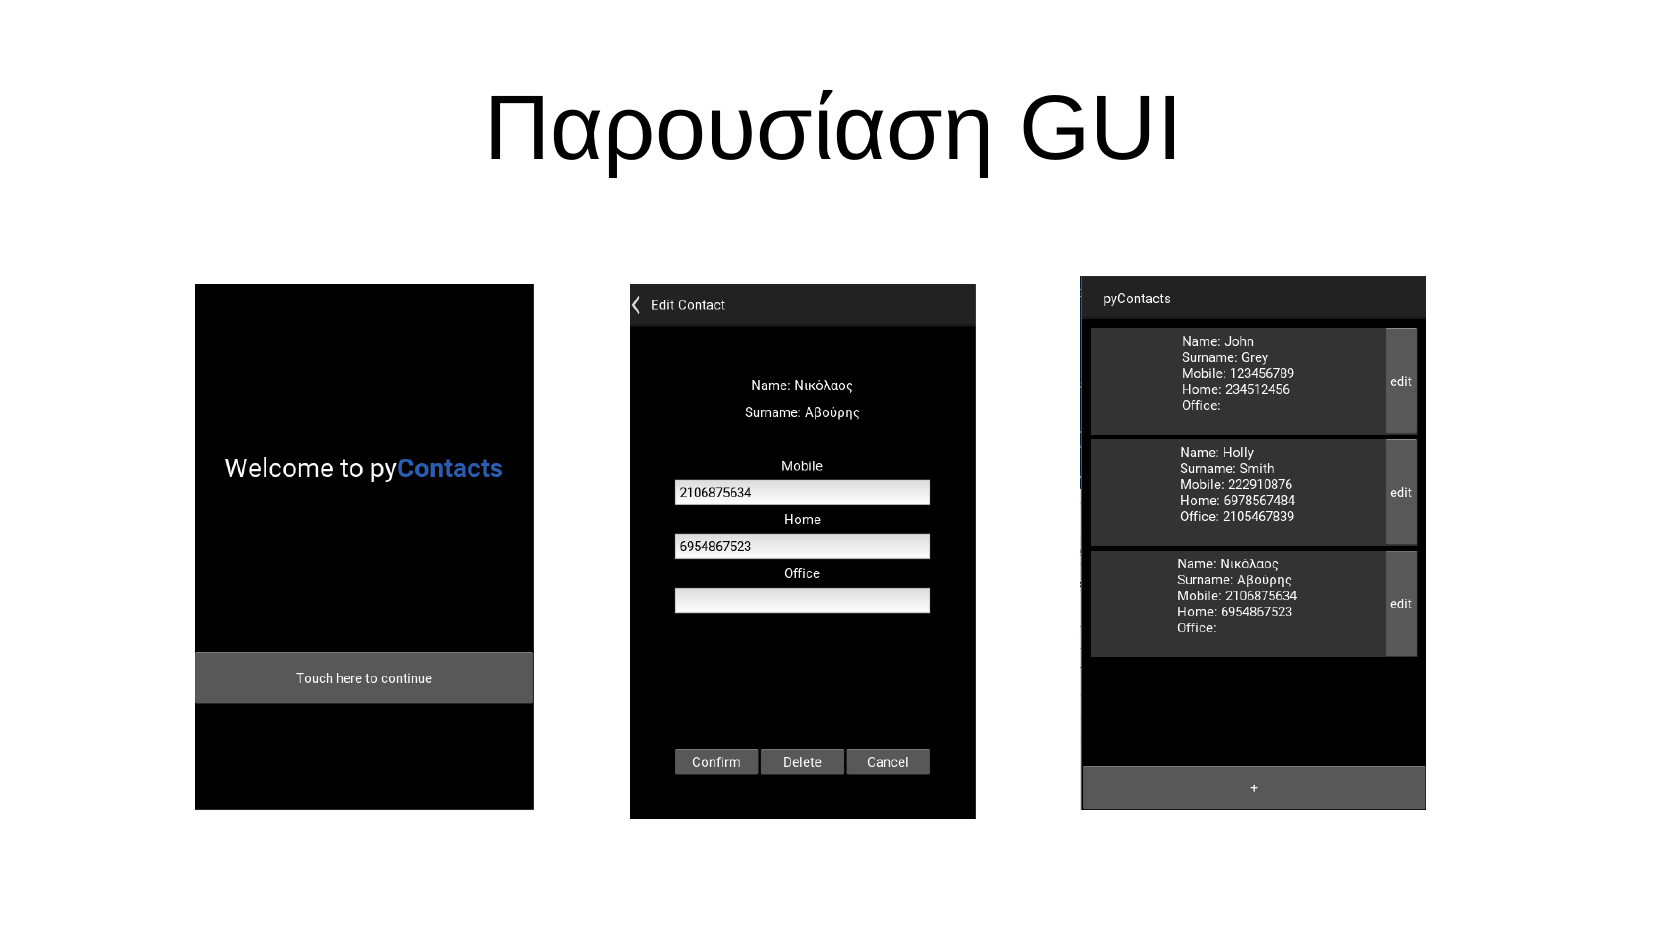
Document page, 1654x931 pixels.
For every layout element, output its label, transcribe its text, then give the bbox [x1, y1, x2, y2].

picture [195, 284, 534, 811]
title Παρουσίαση GUI [90, 45, 1579, 201]
picture [630, 285, 976, 819]
picture [1080, 276, 1426, 811]
